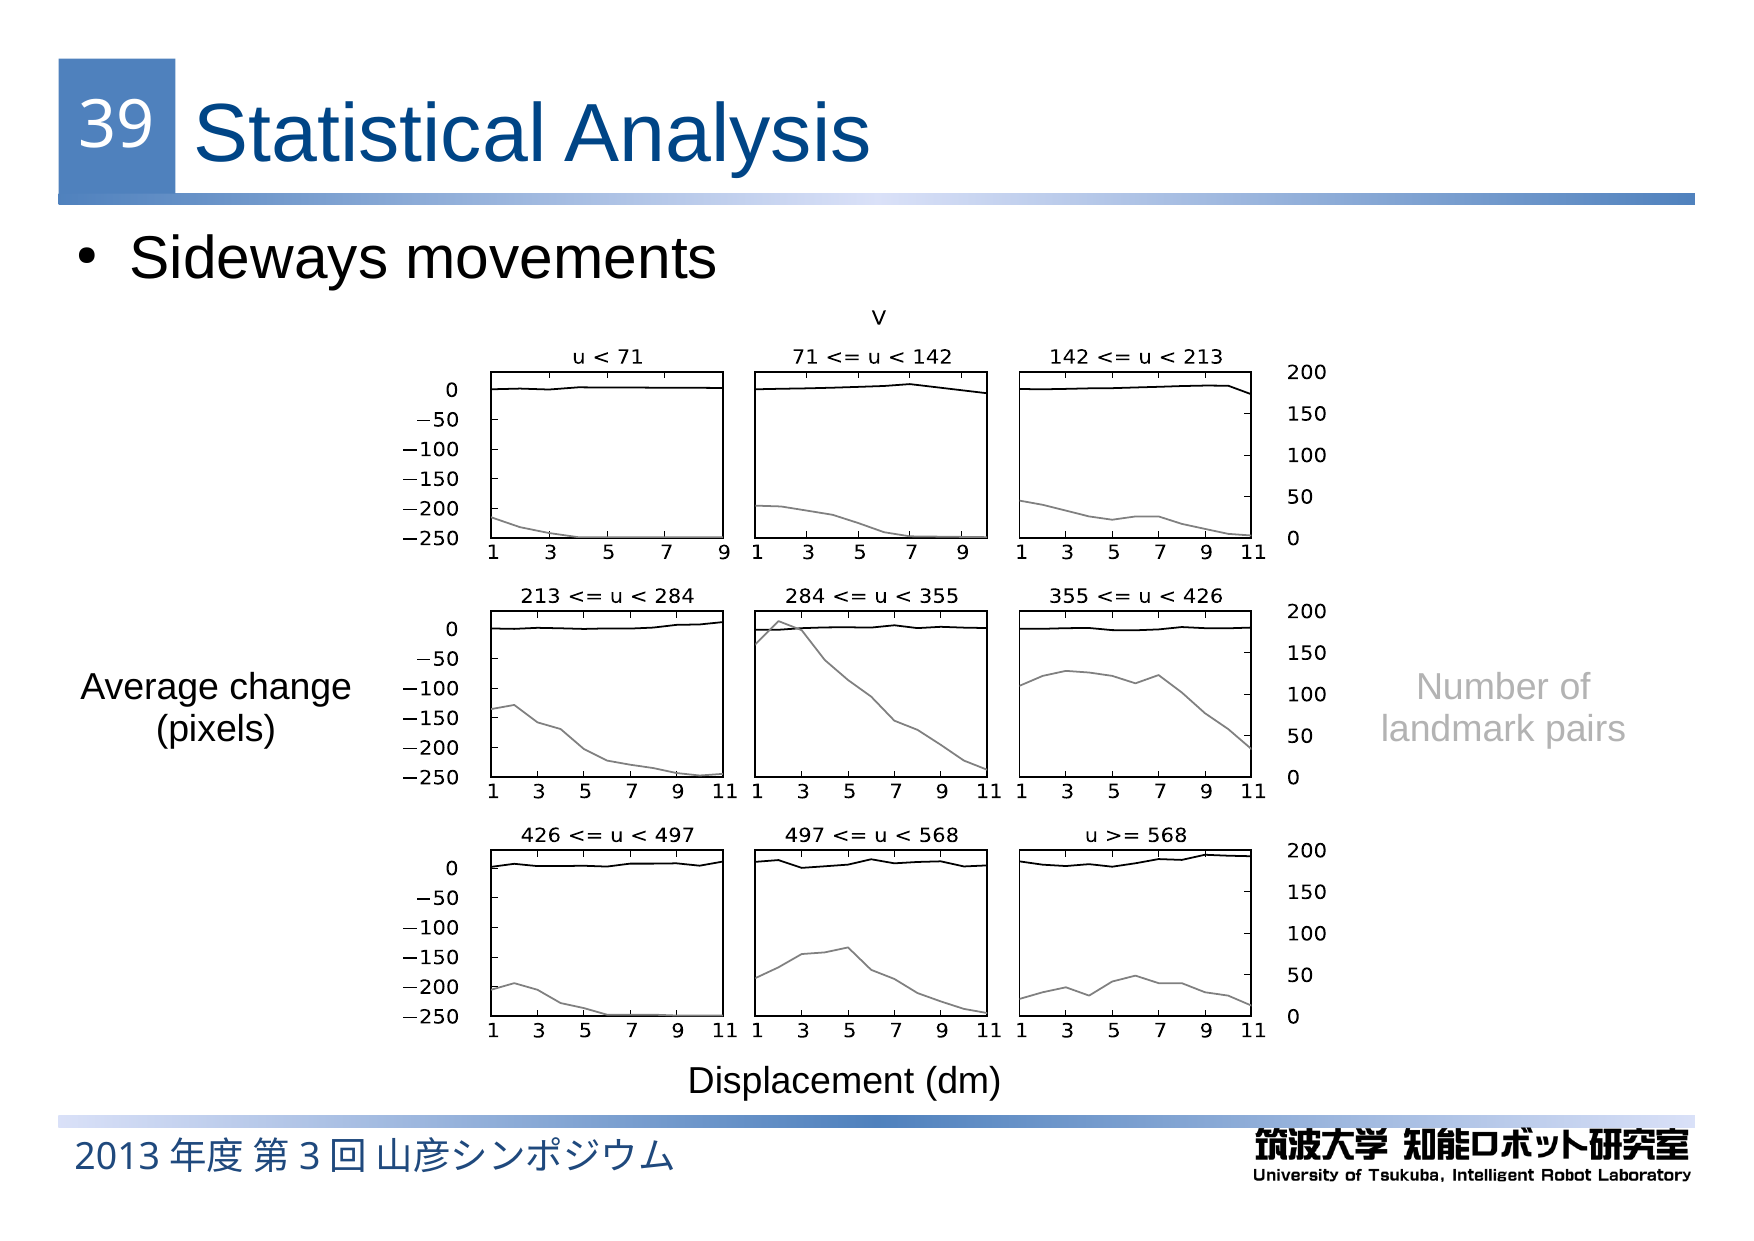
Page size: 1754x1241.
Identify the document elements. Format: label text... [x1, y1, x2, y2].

list Sideways movements [58, 223, 1696, 876]
text_box Displacement (dm) [538, 1051, 1151, 1109]
title Statistical Analysis [193, 61, 1651, 205]
text_box Average change (pixels) [58, 658, 374, 758]
picture [1252, 1127, 1691, 1182]
text_box Number of landmark pairs [1345, 658, 1661, 758]
picture [388, 298, 1337, 1049]
